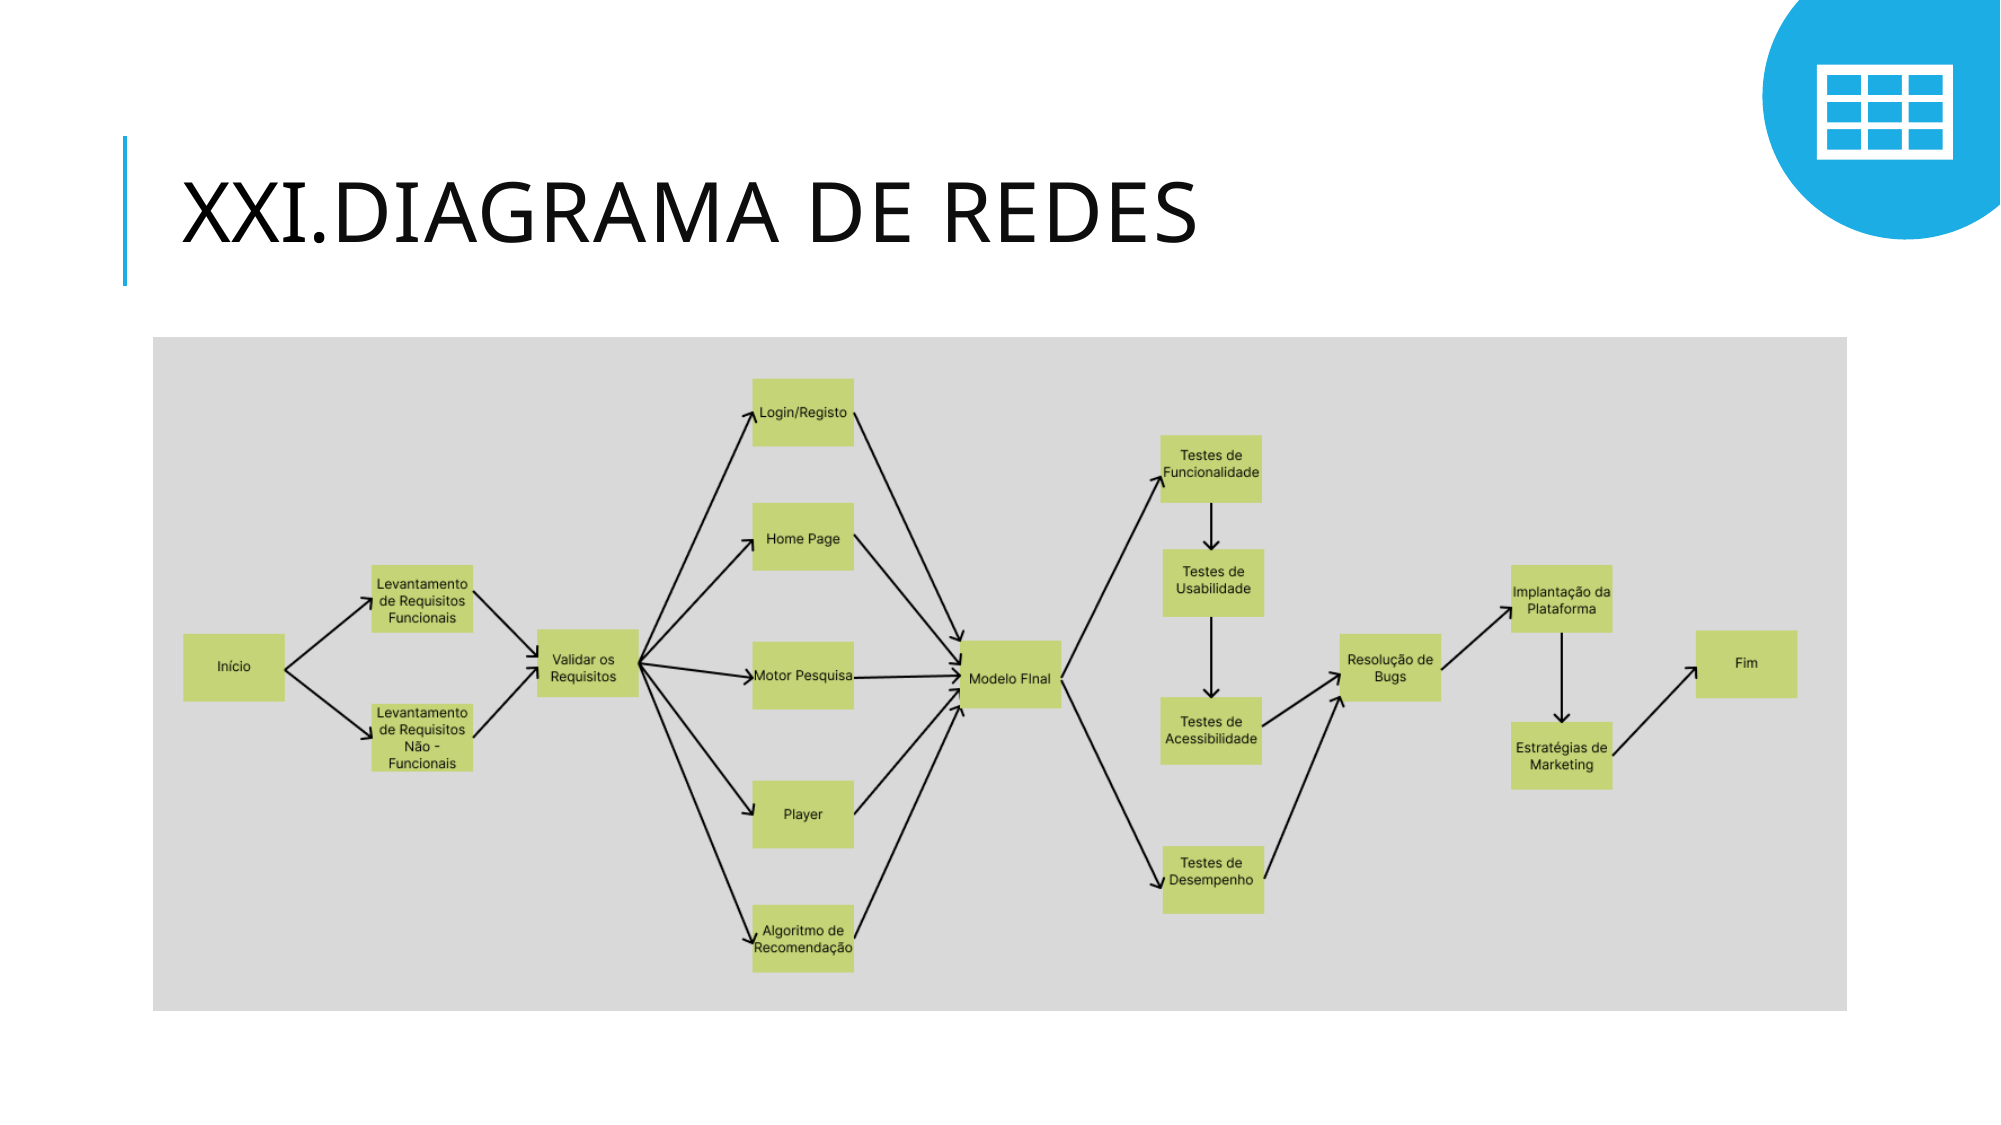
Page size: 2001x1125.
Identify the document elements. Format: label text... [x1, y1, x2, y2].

text_box [1762, 0, 2000, 240]
title Diagrama de Redes [168, 96, 1763, 337]
picture [153, 338, 1847, 1011]
